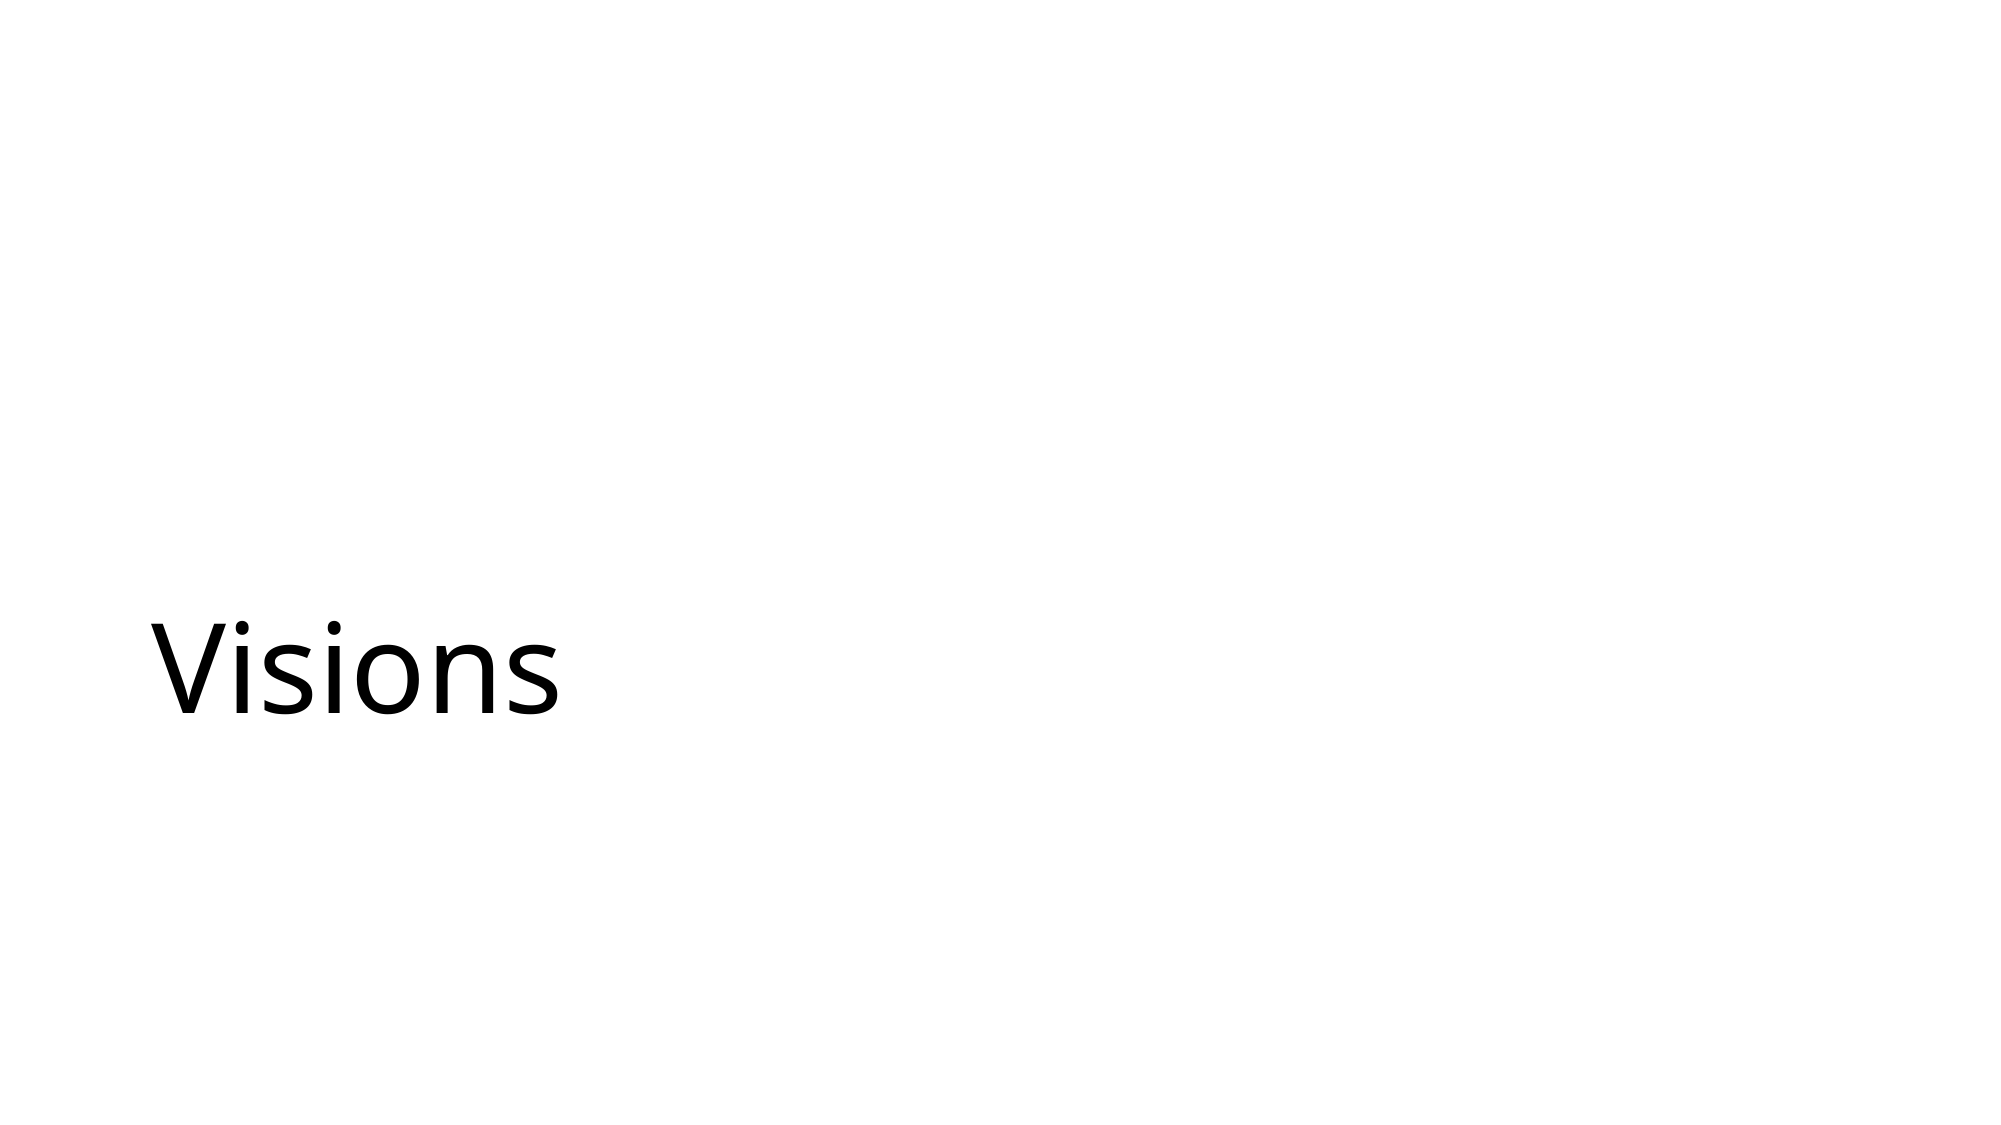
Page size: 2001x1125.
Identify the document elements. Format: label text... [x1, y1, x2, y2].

title Visions [136, 280, 1862, 749]
